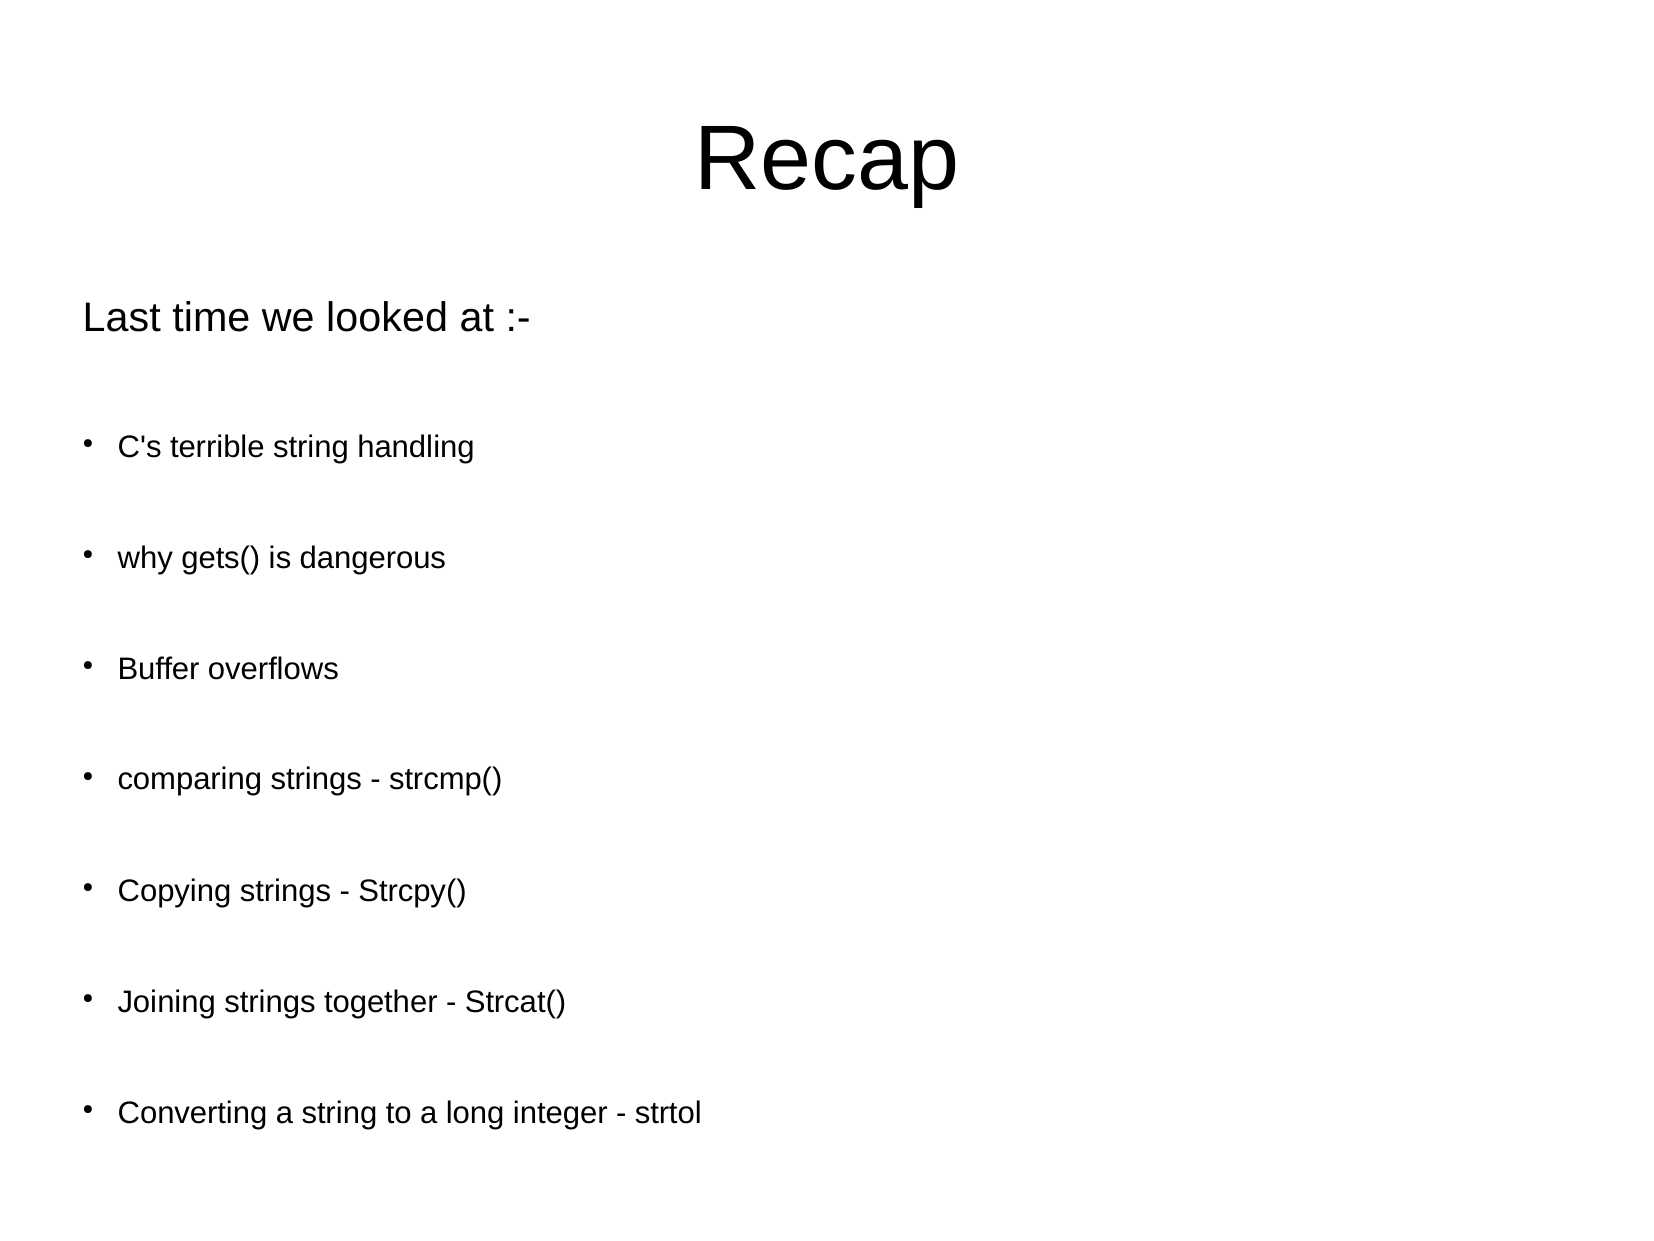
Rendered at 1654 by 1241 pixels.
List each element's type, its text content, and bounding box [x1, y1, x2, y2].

title Recap [82, 49, 1571, 257]
list Last time we looked at :- C's terrible string handling why gets() is dangerous Buffer overflows comparing strings - strcmp() Copying strings - Strcpy() Joining strings together - Strcat() Converting a string to a long integer - strtol [82, 290, 1538, 1140]
